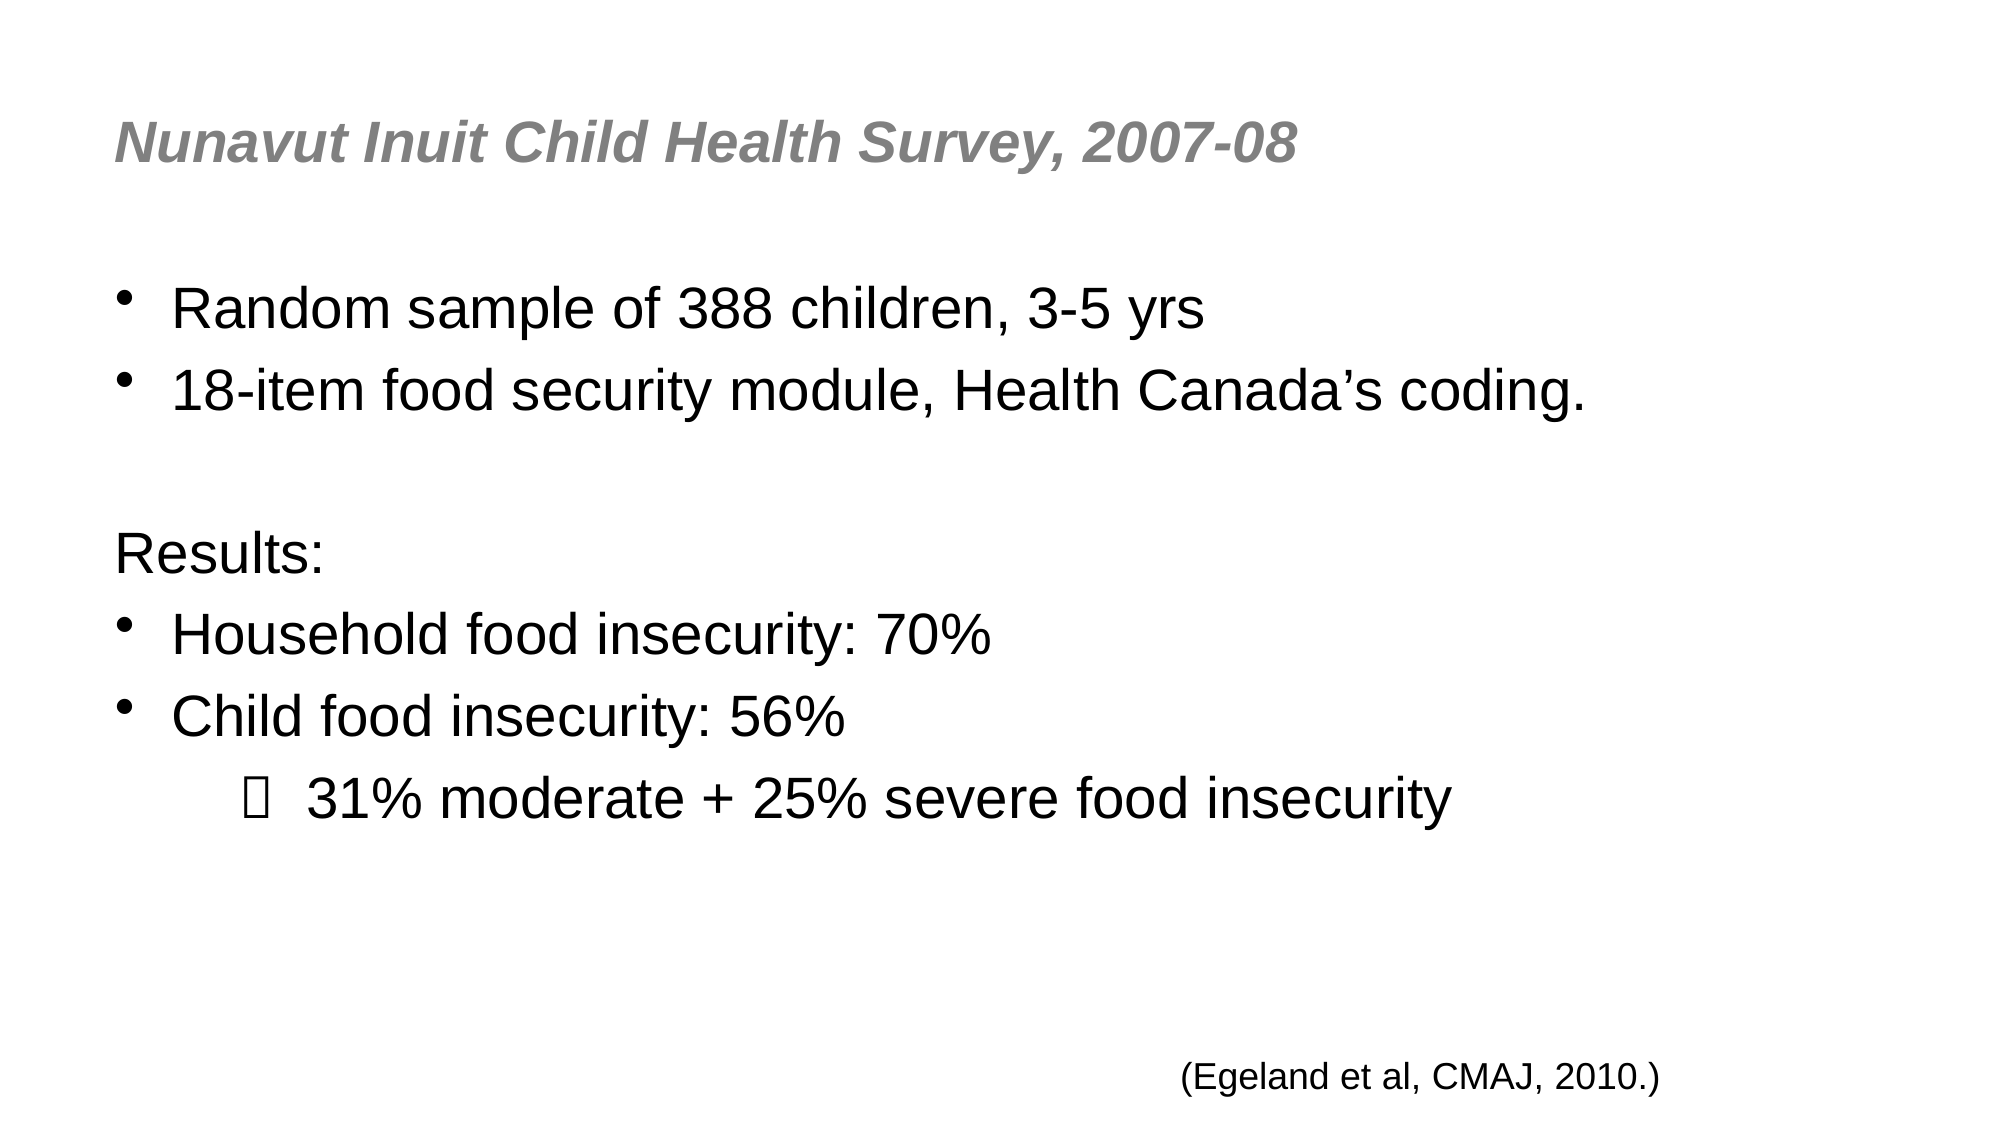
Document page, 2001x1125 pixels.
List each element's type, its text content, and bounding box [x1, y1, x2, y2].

list Random sample of 388 children, 3-5 yrs 18-item food security module, Health Canada’s coding. Results: Household food insecurity: 70% Child food insecurity: 56%  31% moderate + 25% severe food insecurity [99, 262, 1900, 1005]
text_box (Egeland et al, CMAJ, 2010.) [1165, 1044, 1709, 1105]
title Nunavut Inuit Child Health Survey, 2007-08 [99, 45, 1900, 233]
